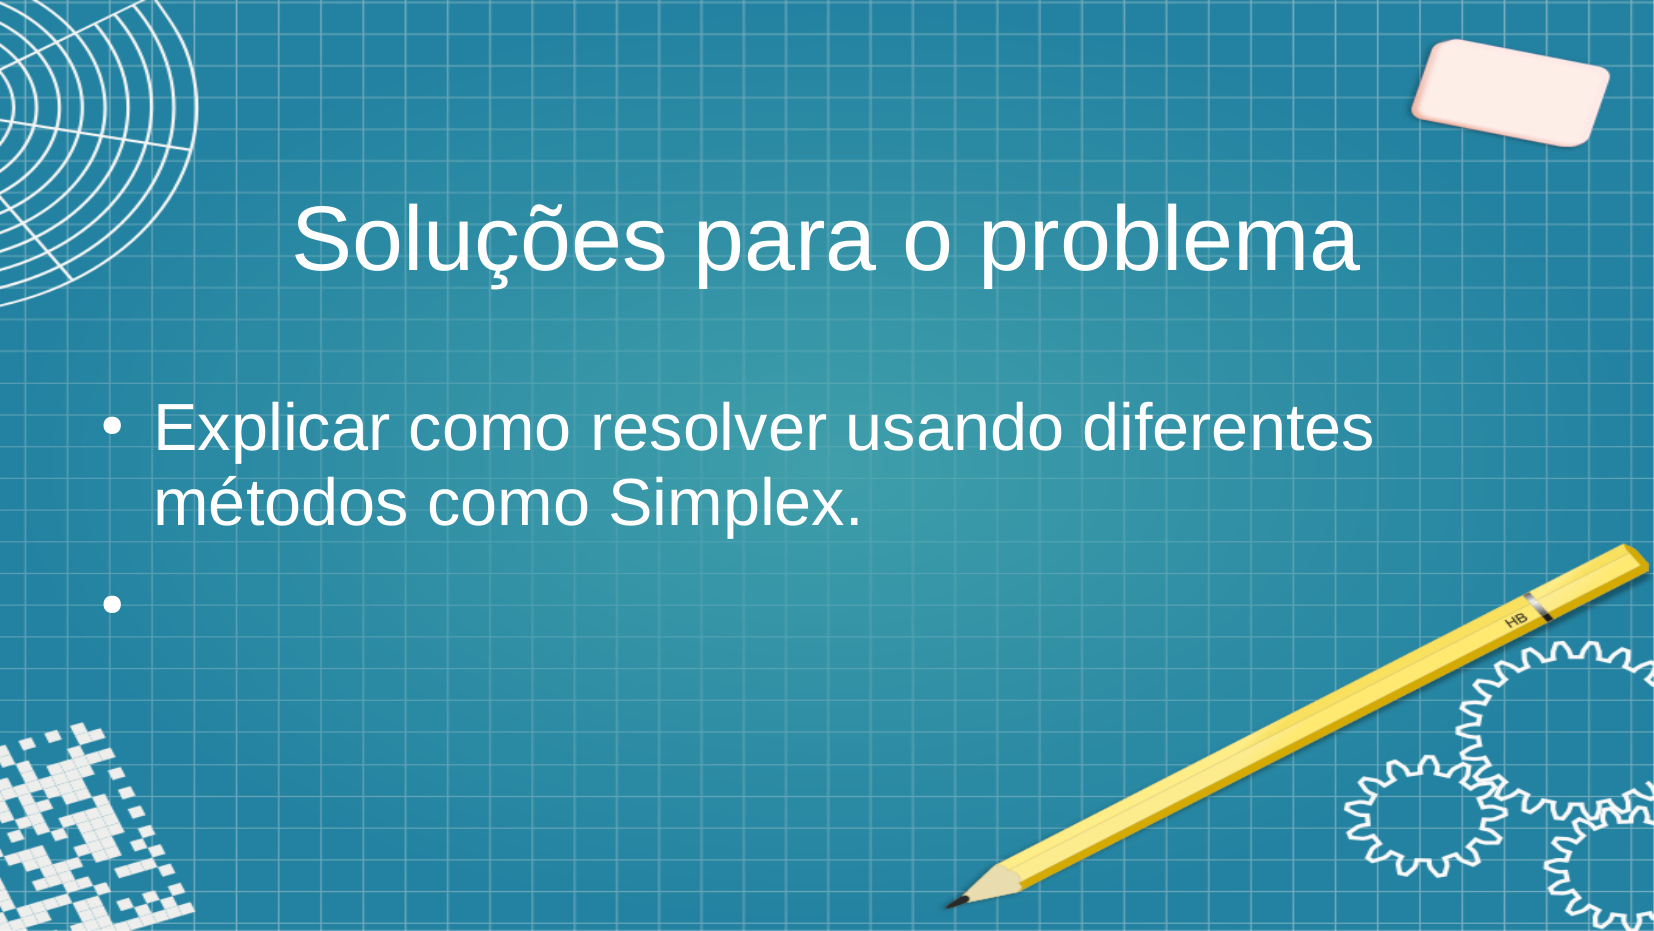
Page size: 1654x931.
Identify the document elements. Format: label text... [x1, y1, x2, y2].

list Explicar como resolver usando diferentes métodos como Simplex. [82, 389, 1571, 842]
title Soluções para o problema [82, 132, 1571, 346]
picture [0, 0, 1654, 931]
